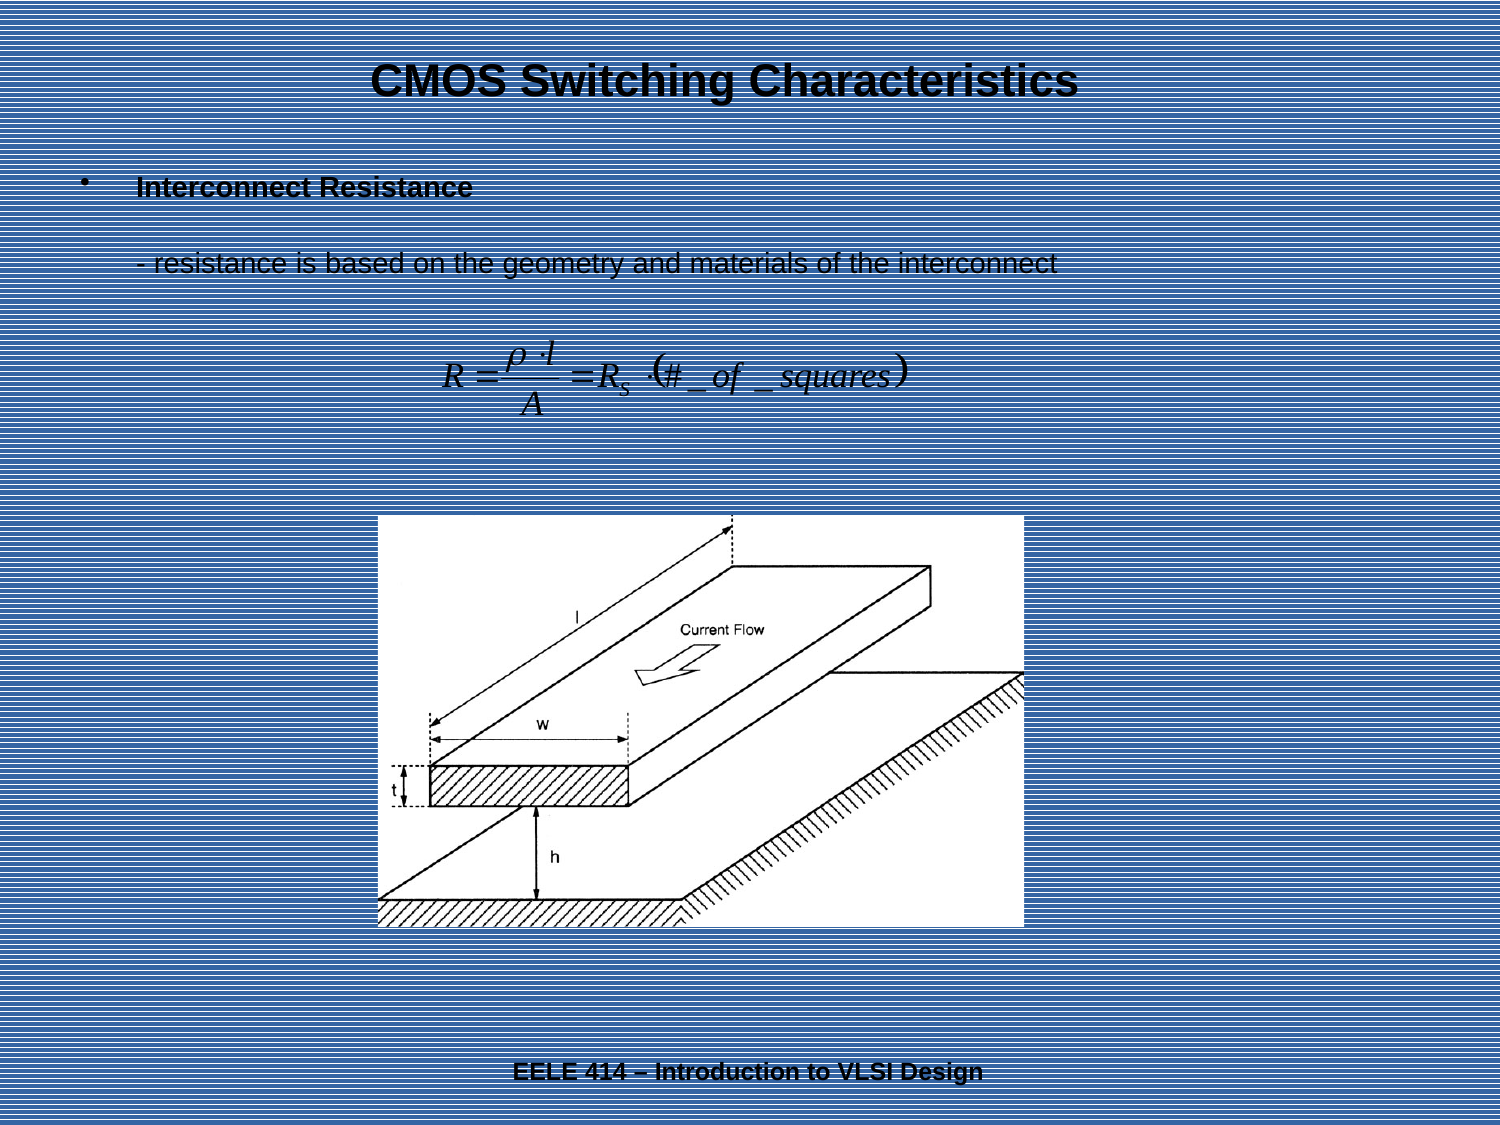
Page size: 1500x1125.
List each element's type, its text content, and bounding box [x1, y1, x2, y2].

title CMOS Switching Characteristics [87, 37, 1363, 120]
chart [437, 332, 911, 426]
picture [377, 515, 1025, 927]
picture [435, 331, 909, 423]
list Interconnect Resistance - resistance is based on the geometry and materials of the interconnect [64, 160, 1471, 988]
